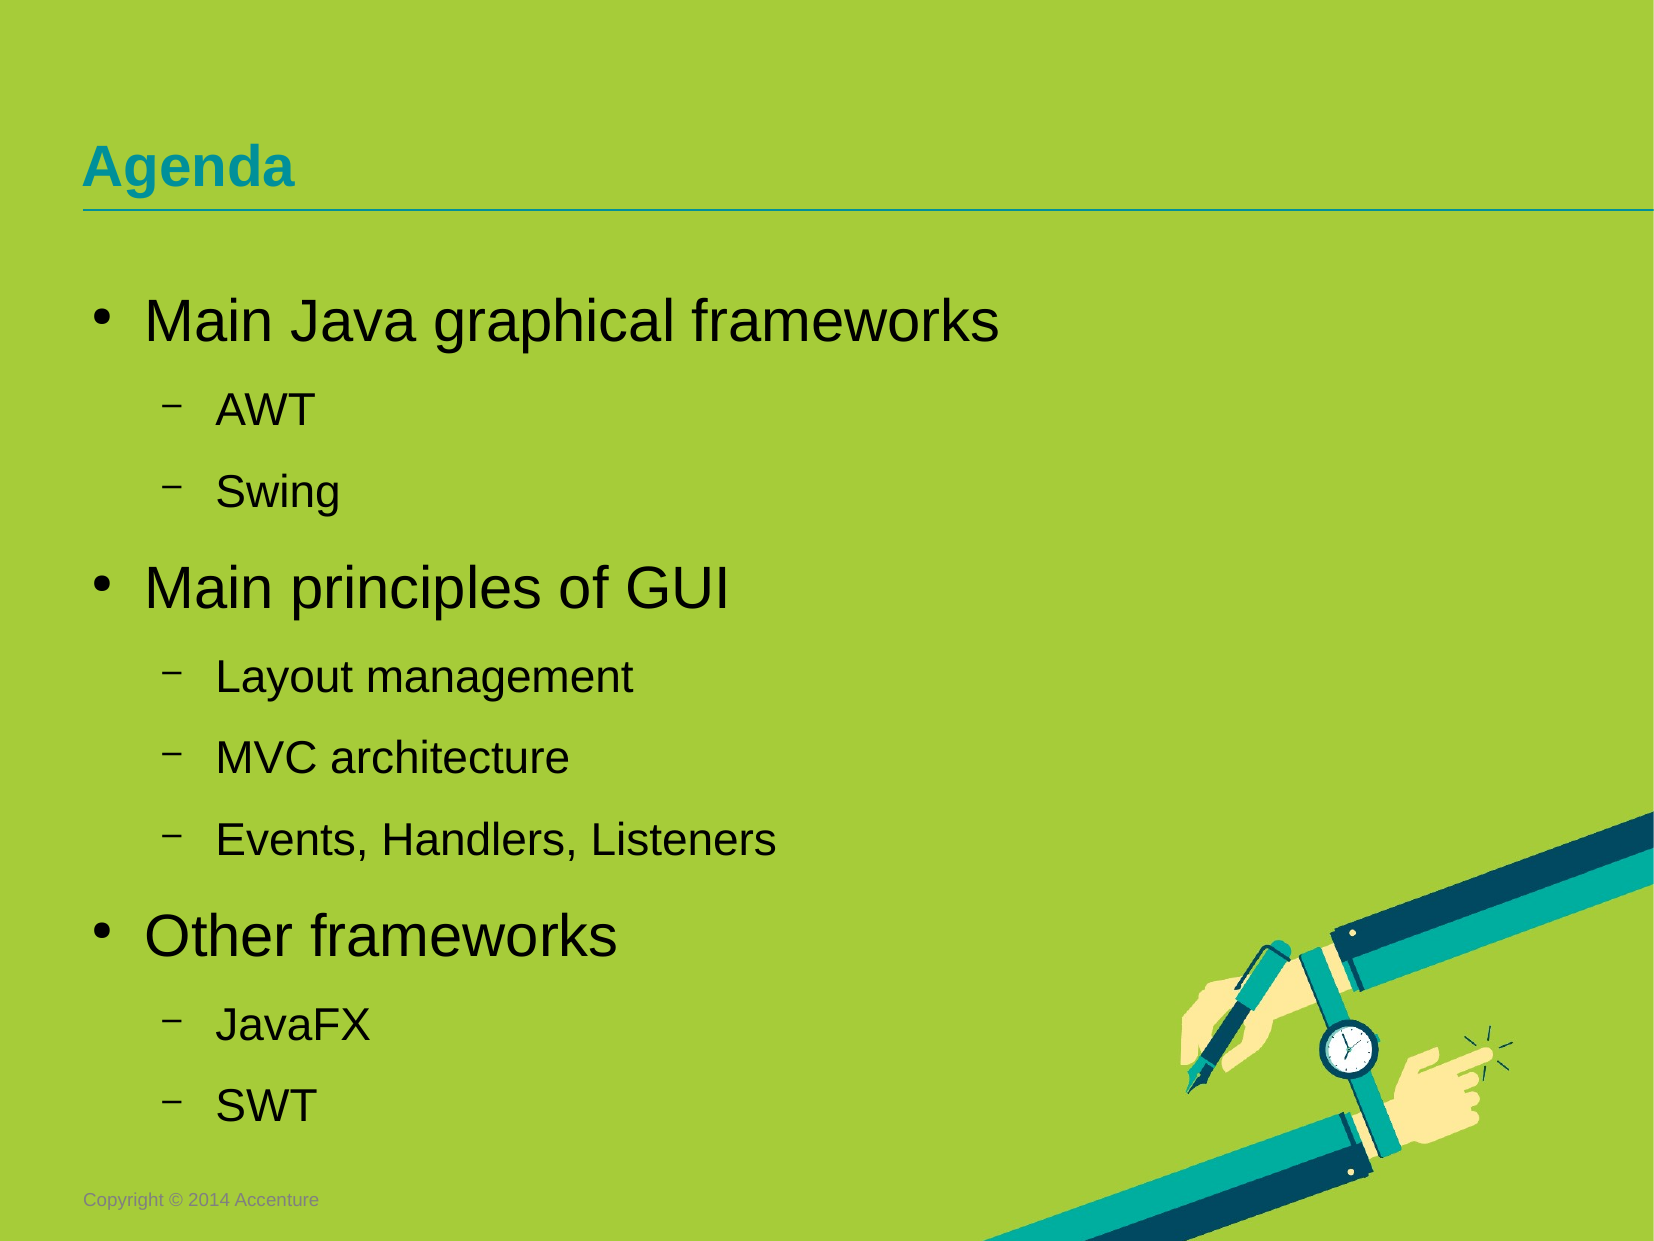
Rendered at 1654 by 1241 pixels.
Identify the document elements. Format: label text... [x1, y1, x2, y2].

list Main Java graphical frameworks AWT Swing Main principles of GUI Layout management MVC architecture Events, Handlers, Listeners Other frameworks JavaFX SWT [73, 274, 1563, 1184]
title Agenda [81, 56, 1654, 199]
picture [0, 0, 1654, 1241]
picture [1186, 848, 1654, 1241]
